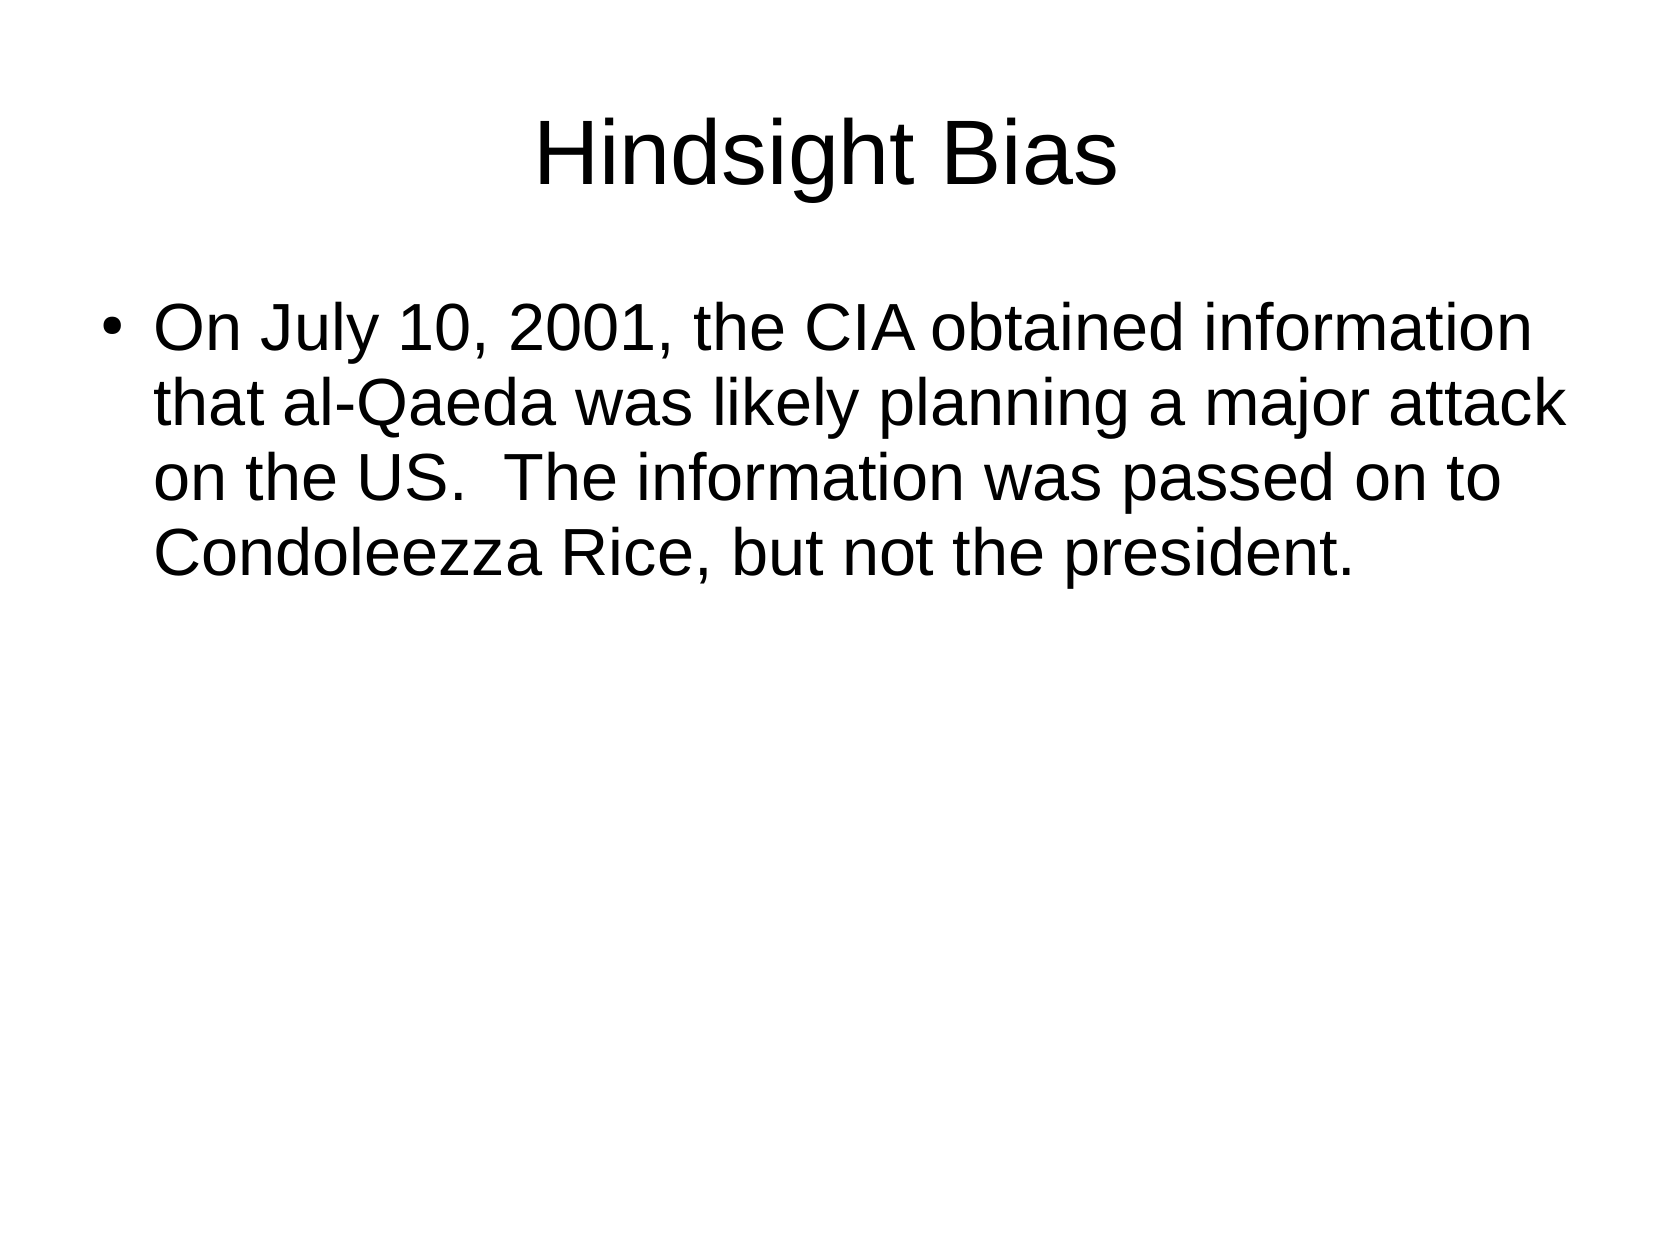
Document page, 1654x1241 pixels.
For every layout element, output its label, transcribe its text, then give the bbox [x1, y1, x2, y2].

title Hindsight Bias [82, 49, 1571, 257]
list On July 10, 2001, the CIA obtained information that al-Qaeda was likely planning a major attack on the US. The information was passed on to Condoleezza Rice, but not the president. [82, 290, 1571, 1010]
